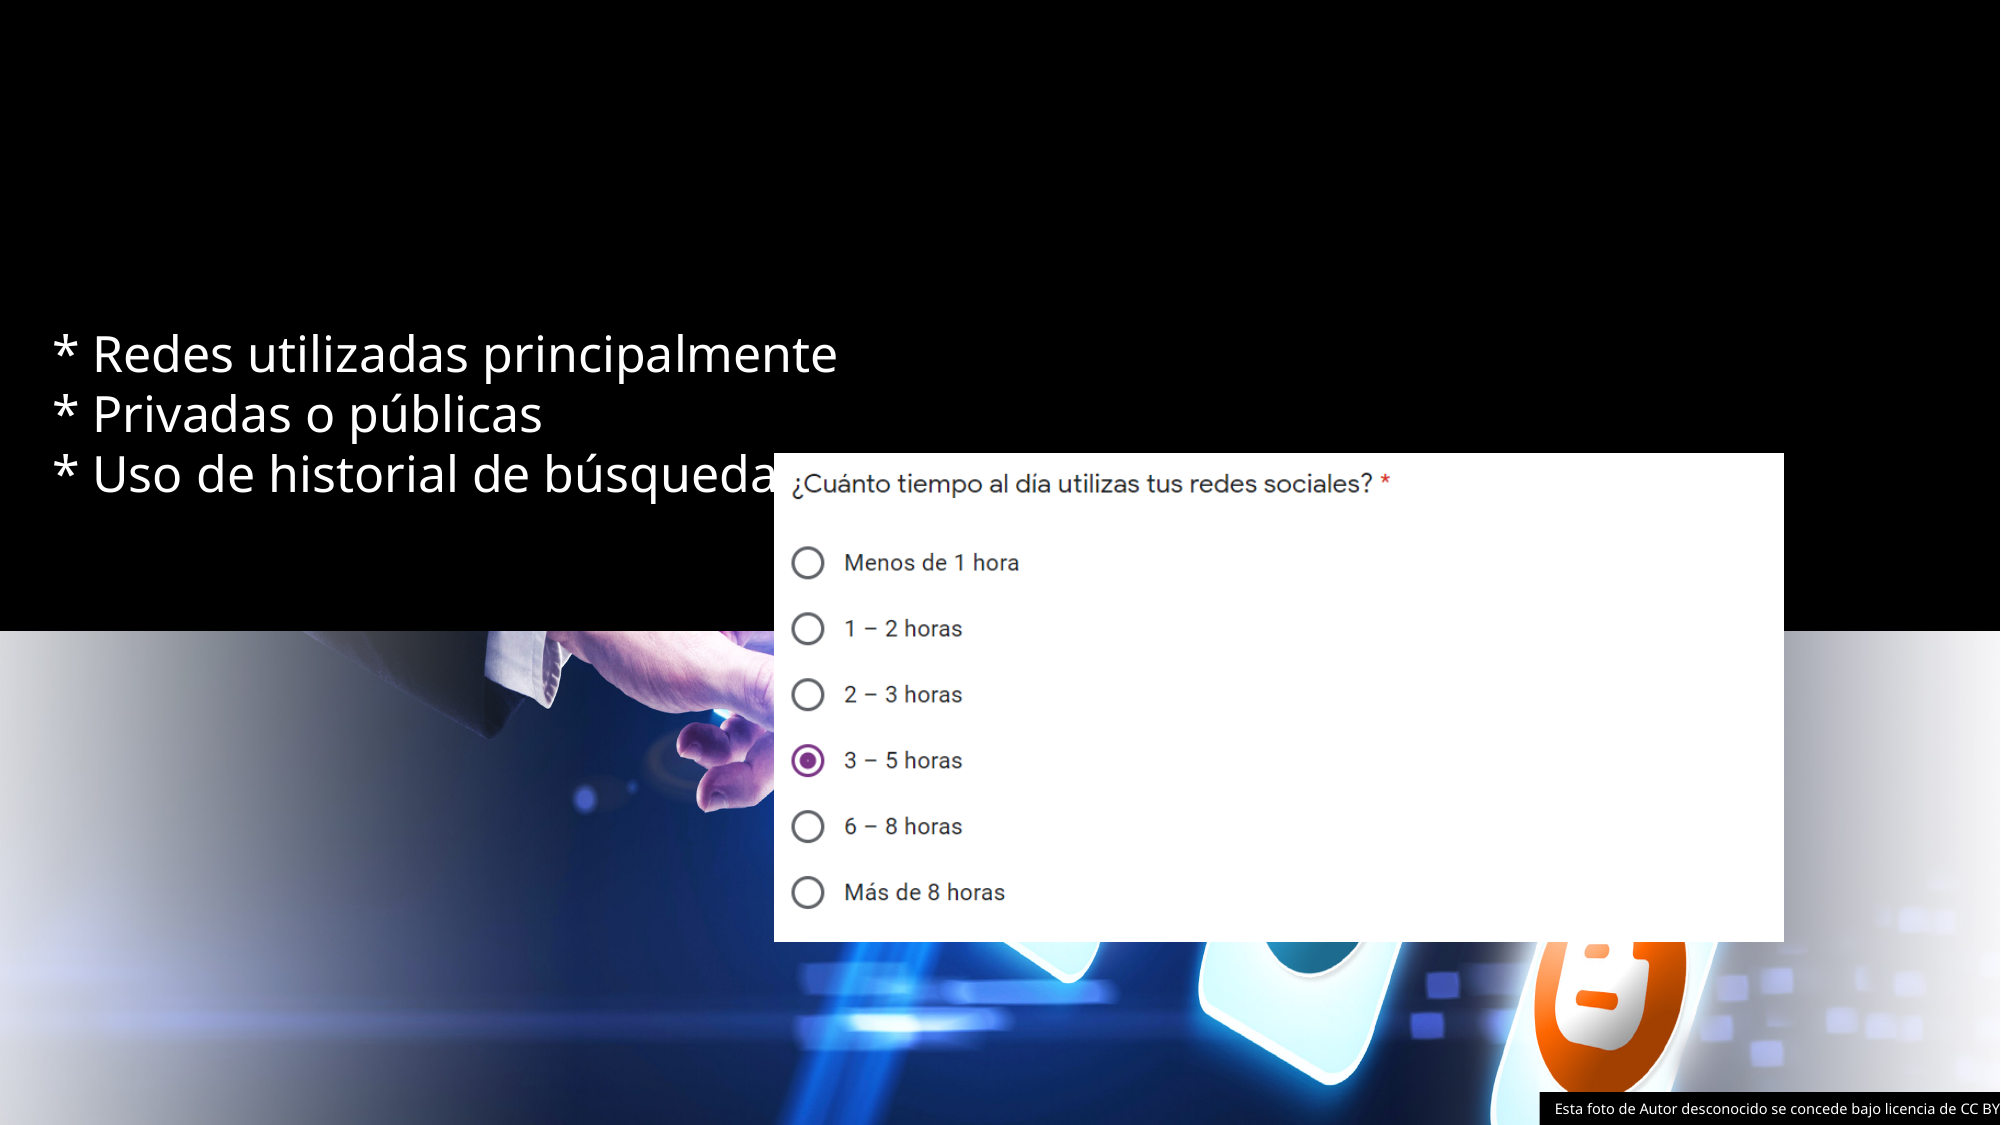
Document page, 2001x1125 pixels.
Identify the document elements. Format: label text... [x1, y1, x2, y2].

text_box [0, 0, 2000, 630]
picture [0, 453, 2000, 1125]
text_box Esta foto de Autor desconocido se concede bajo licencia de CC BY-NC. [1539, 1092, 2000, 1125]
text_box * Redes utilizadas principalmente * Privadas o públicas * Uso de historial de búsqueda [37, 315, 982, 513]
